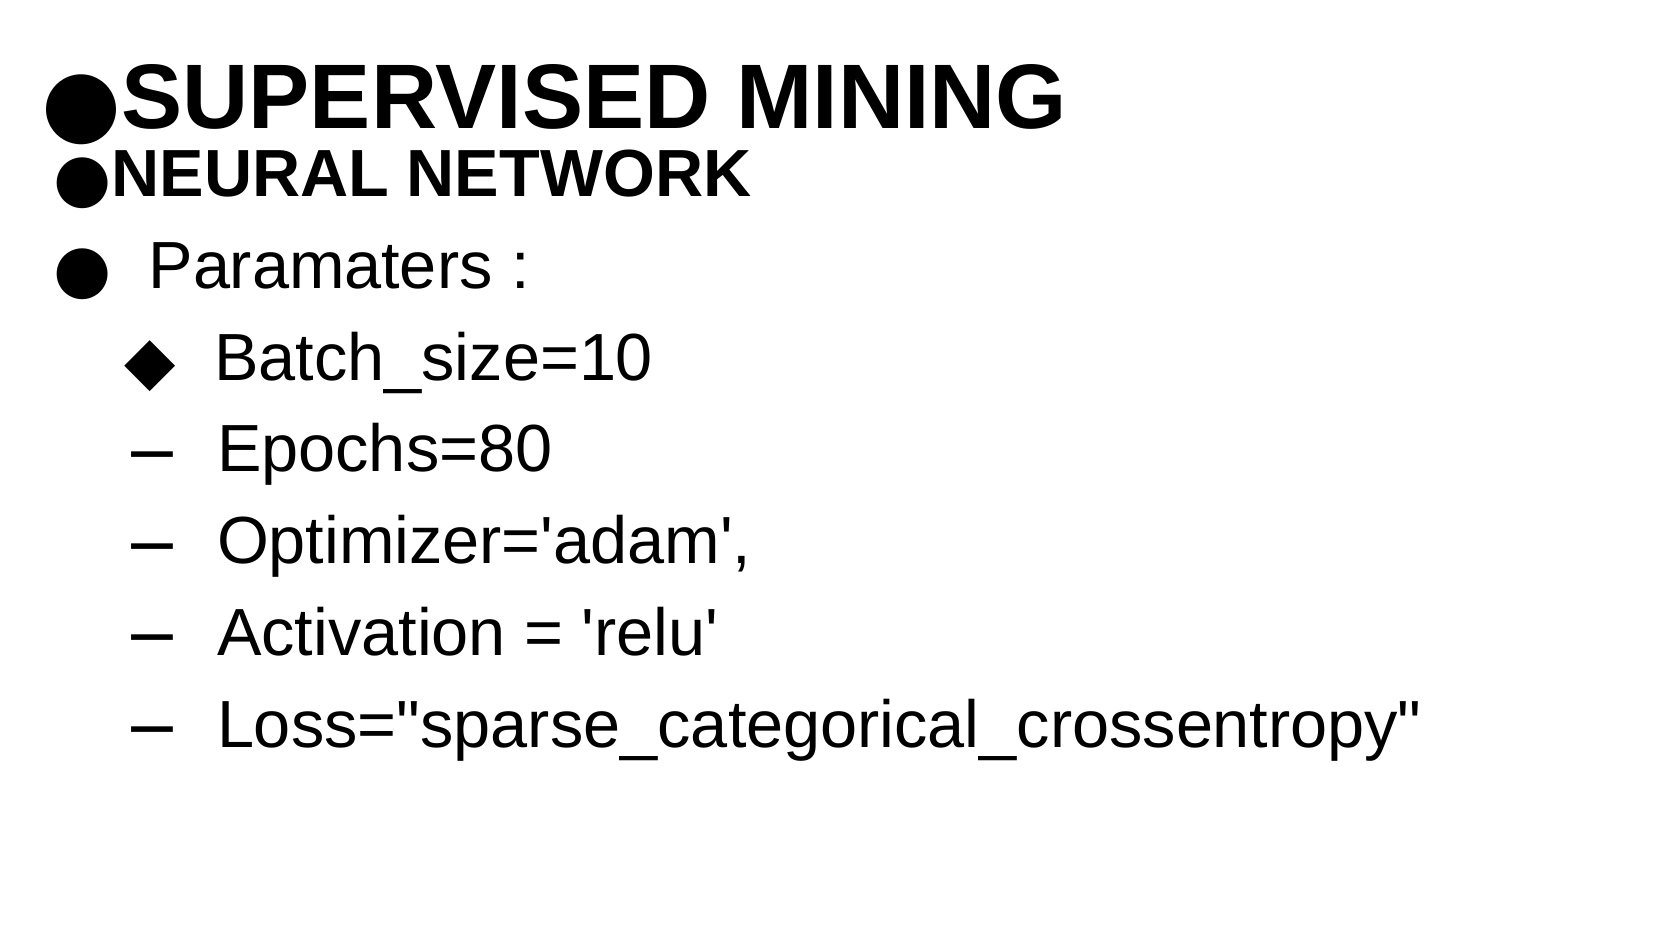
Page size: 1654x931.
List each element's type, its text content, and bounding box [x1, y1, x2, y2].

text_box SUPERVISED MINING [23, 37, 1654, 178]
text_box NEURAL NETWORK Paramaters : Batch_size=10 Epochs=80 Optimizer='adam', Activation = 'relu' Loss="sparse_categorical_crossentropy" [35, 178, 1524, 833]
